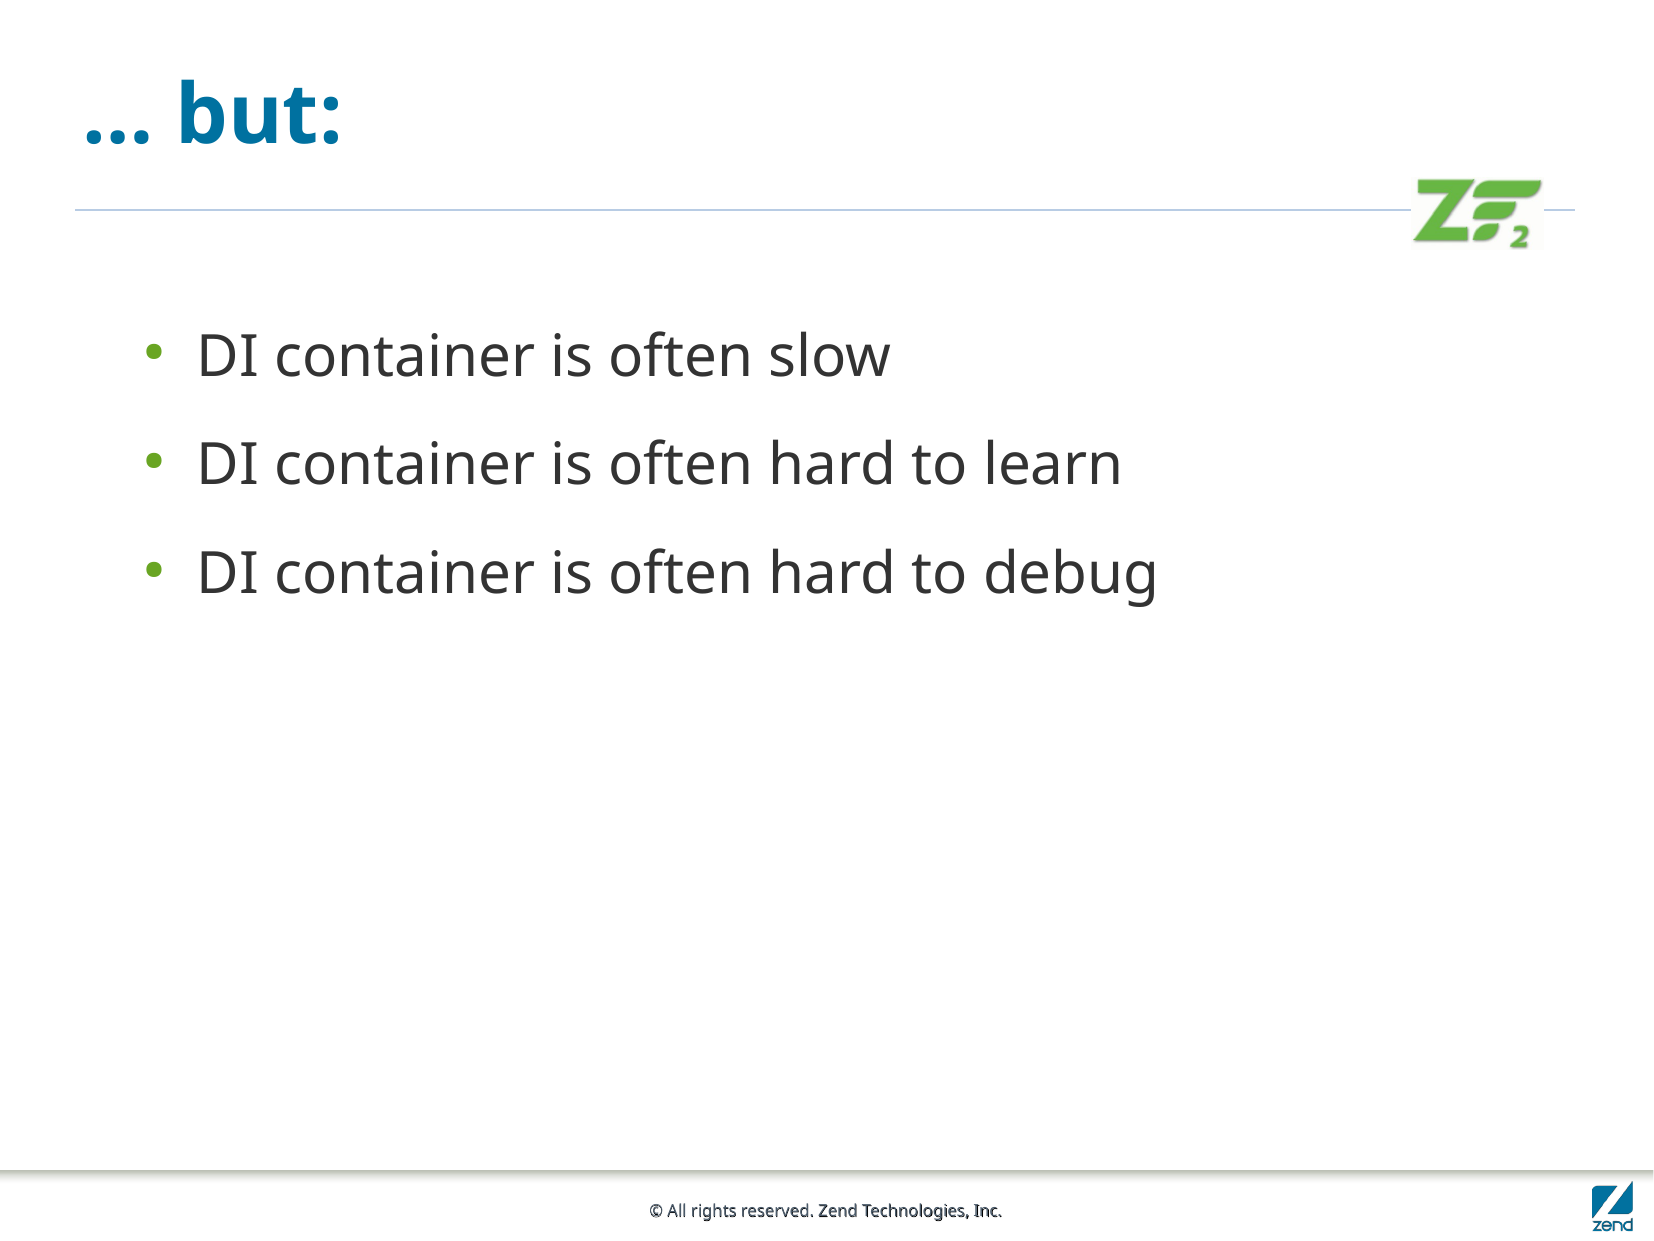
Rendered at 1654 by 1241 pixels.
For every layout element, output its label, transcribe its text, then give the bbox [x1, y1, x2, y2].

picture [1411, 177, 1544, 250]
picture [0, 1170, 1654, 1232]
title … but: [82, 41, 1489, 169]
list DI container is often slow DI container is often hard to learn DI container is often hard to debug [126, 313, 1571, 1070]
